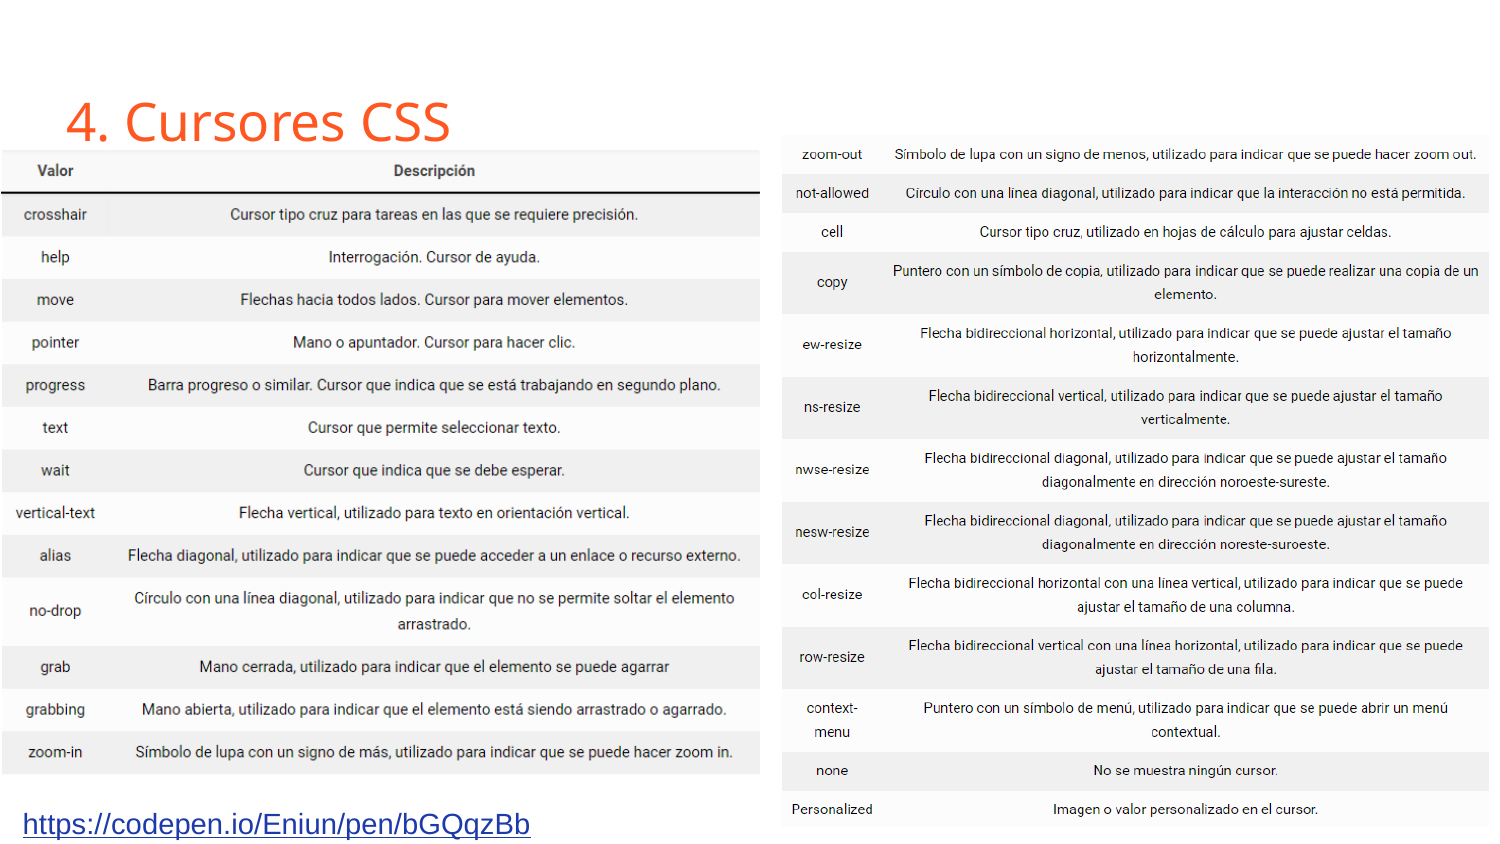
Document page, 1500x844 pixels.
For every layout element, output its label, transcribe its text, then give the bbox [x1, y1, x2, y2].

title 4. Cursores CSS [51, 72, 1449, 167]
picture [780, 135, 1489, 827]
text_box https://codepen.io/Eniun/pen/bGQqzBb [7, 790, 583, 844]
picture [0, 148, 763, 775]
